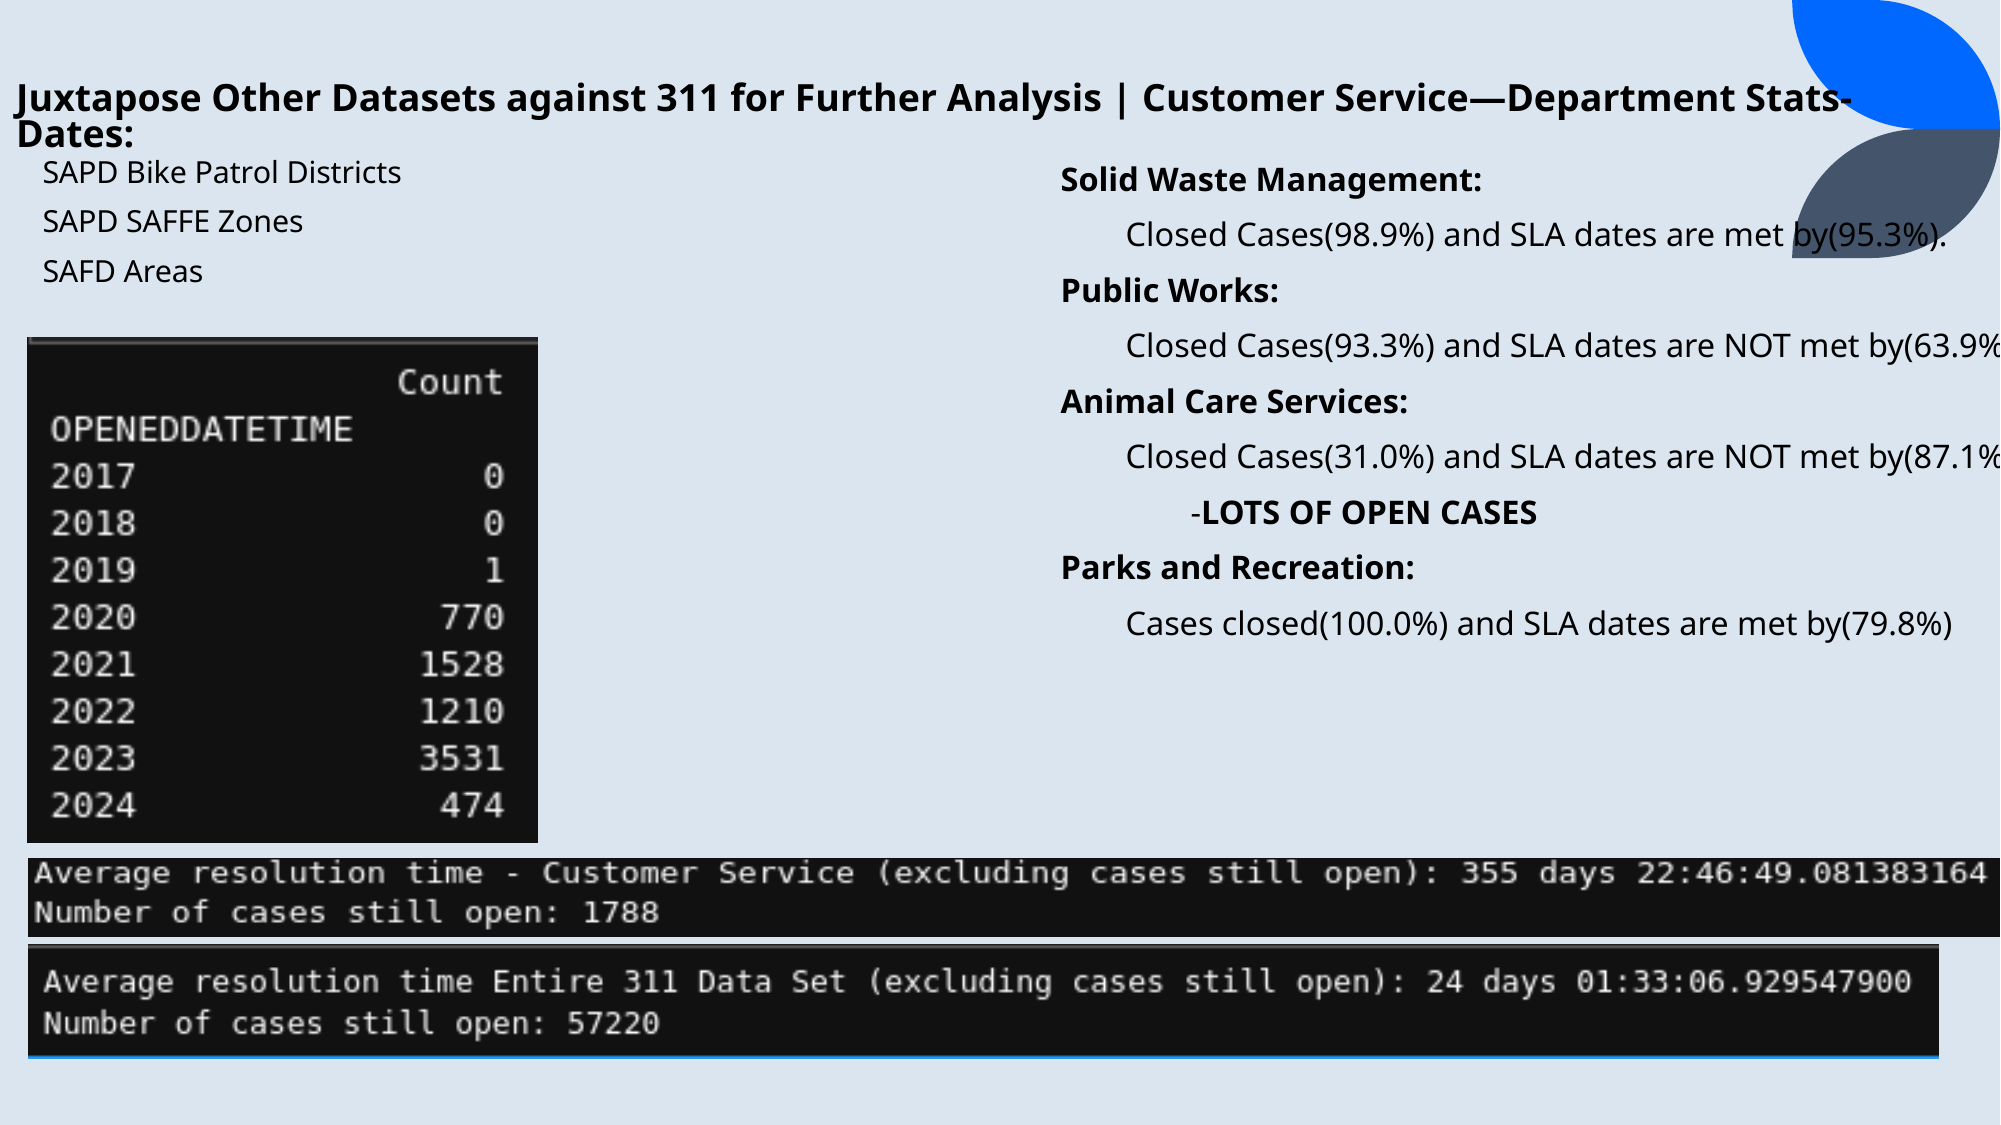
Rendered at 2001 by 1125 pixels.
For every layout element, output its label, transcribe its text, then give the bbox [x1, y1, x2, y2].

picture [28, 858, 2000, 937]
picture [28, 945, 1939, 1060]
title Juxtapose Other Datasets against 311 for Further Analysis | Customer Service—Department Stats-Dates: [0, 75, 1925, 155]
list SAPD Bike Patrol Districts SAPD SAFFE Zones SAFD Areas [27, 96, 962, 387]
picture [27, 337, 538, 843]
list Solid Waste Management: Closed Cases(98.9%) and SLA dates are met by(95.3%). Public Works: Closed Cases(93.3%) and SLA dates are NOT met by(63.9%) Animal Care Services: Closed Cases(31.0%) and SLA dates are NOT met by(87.1%) -LOTS OF OPEN CASES Parks and Recreation: Cases closed(100.0%) and SLA dates are met by(79.8%) [980, 96, 2000, 850]
